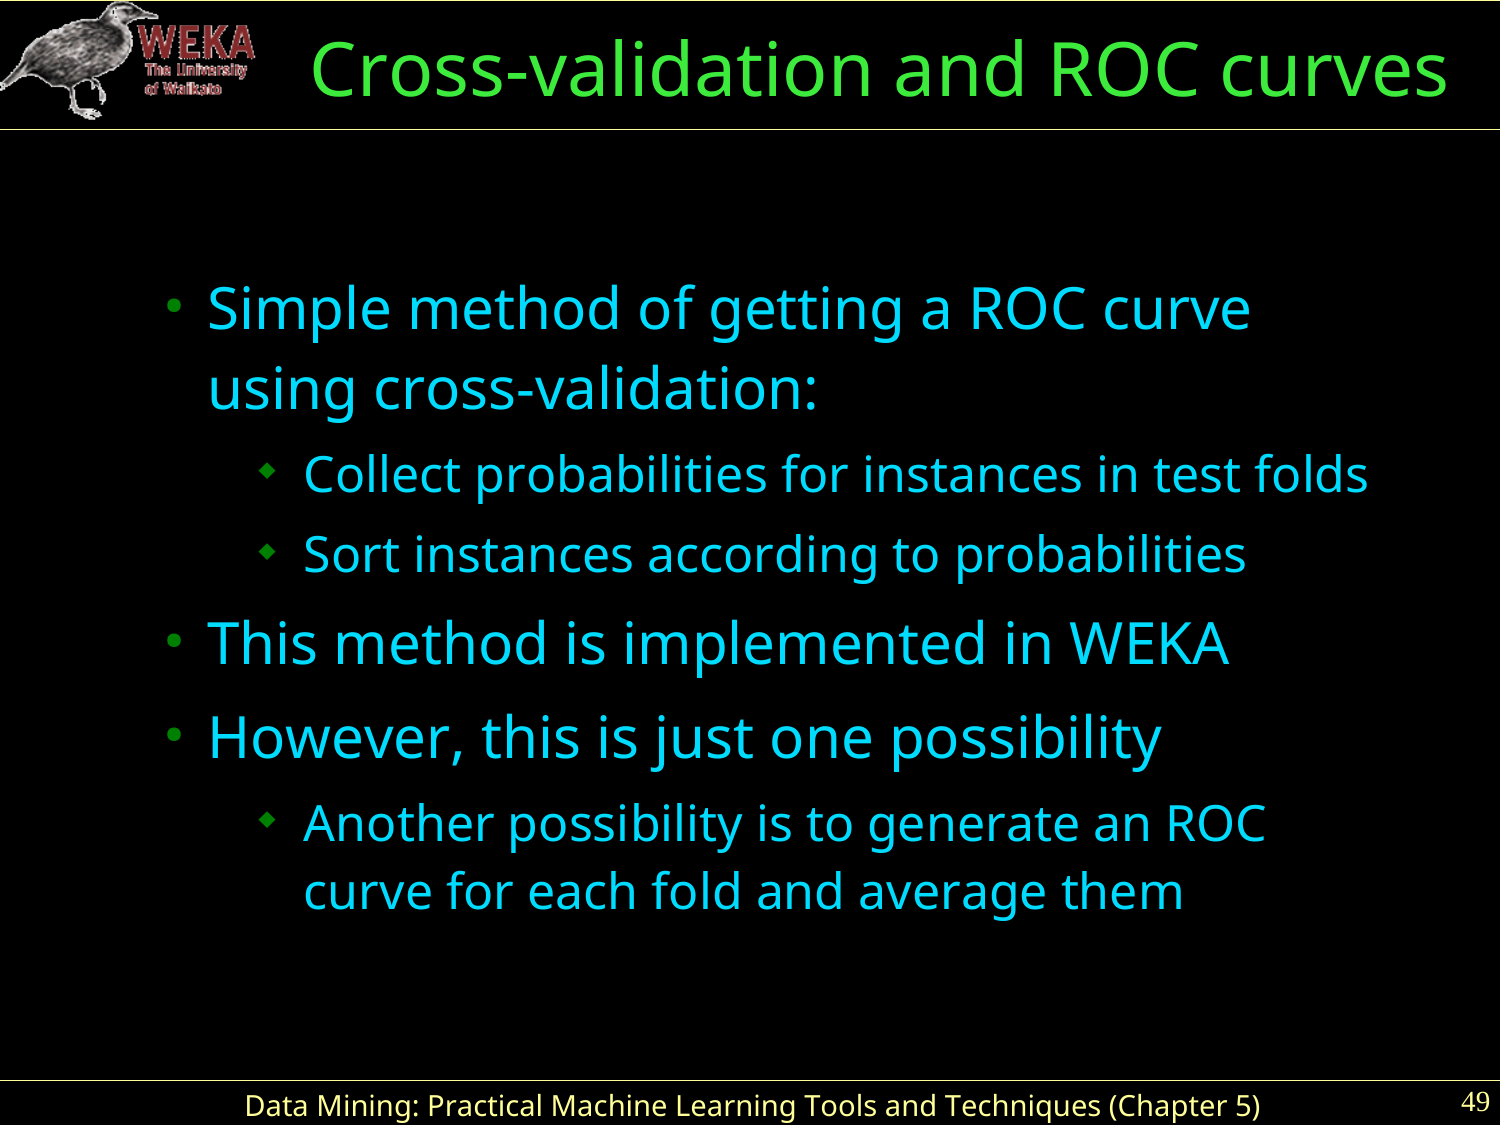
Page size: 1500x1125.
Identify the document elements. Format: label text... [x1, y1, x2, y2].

title Cross-validation and ROC curves [295, 0, 1500, 148]
text_box Simple method of getting a ROC curve using cross-validation: Collect probabilities for instances in test folds Sort instances according to probabilities This method is implemented in WEKA However, this is just one possibility Another possibility is to generate an ROC curve for each fold and average them [149, 260, 1388, 936]
picture [0, 1, 266, 129]
